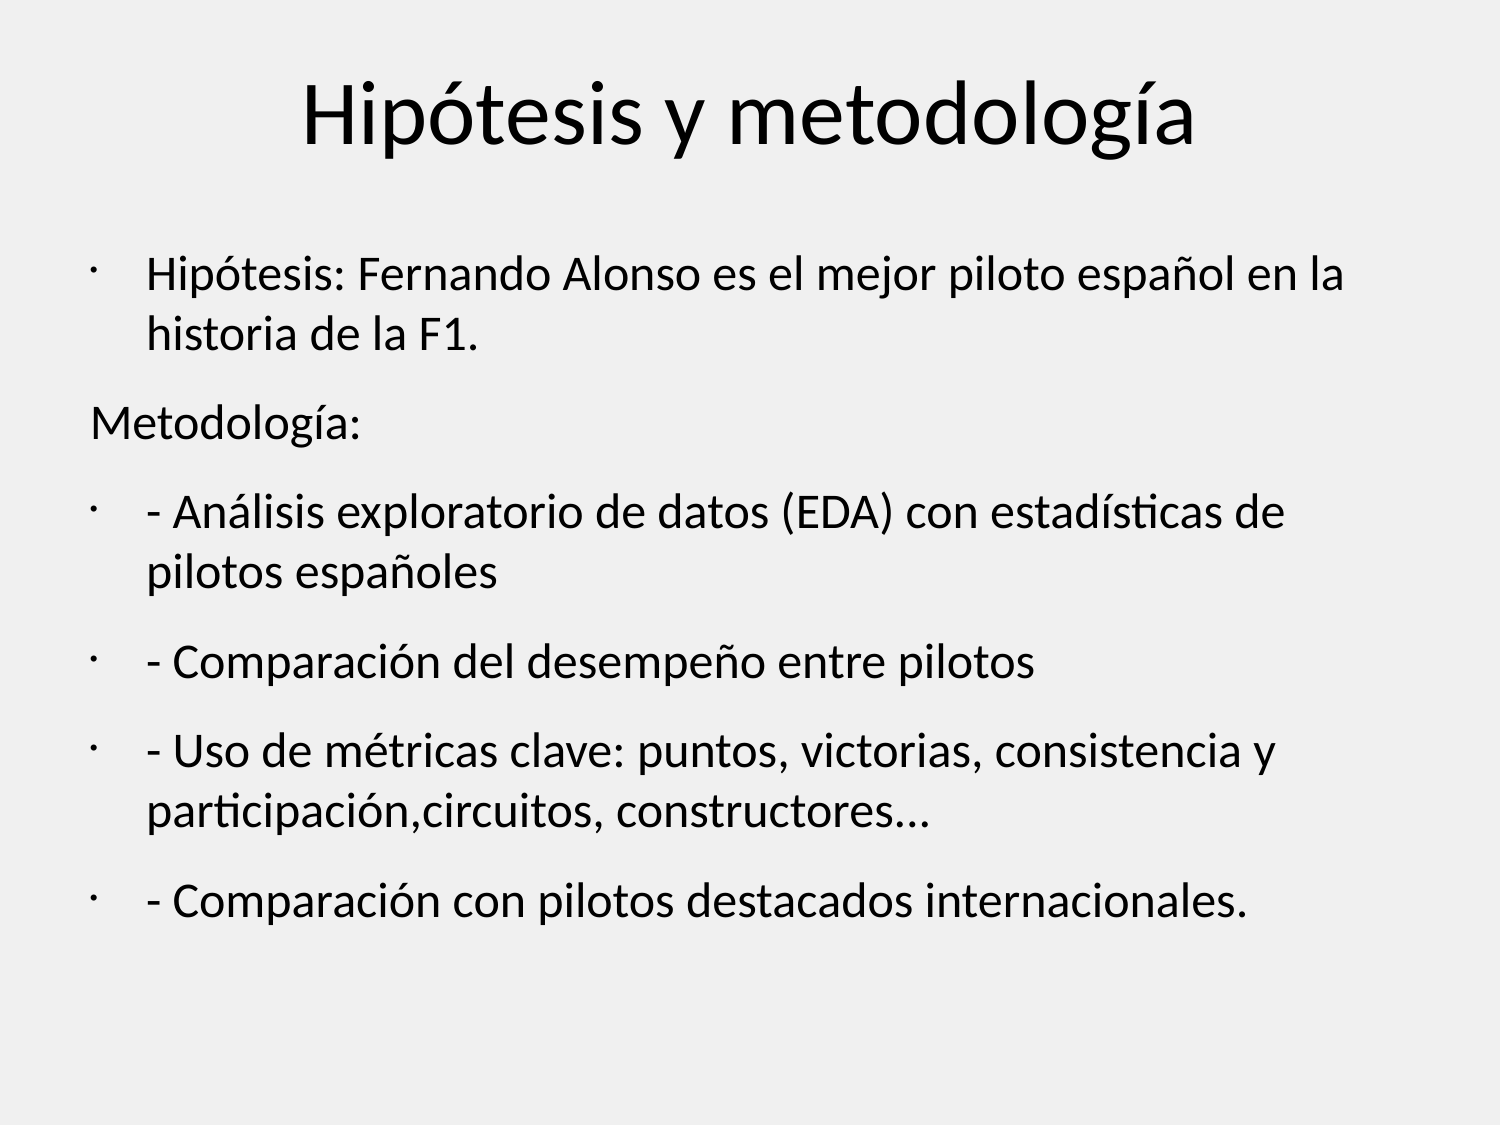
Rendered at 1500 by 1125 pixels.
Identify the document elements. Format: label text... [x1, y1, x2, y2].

title Hipótesis y metodología [75, 45, 1425, 232]
list Hipótesis: Fernando Alonso es el mejor piloto español en la historia de la F1. Metodología: - Análisis exploratorio de datos (EDA) con estadísticas de pilotos españoles - Comparación del desempeño entre pilotos - Uso de métricas clave: puntos, victorias, consistencia y participación,circuitos, constructores... - Comparación con pilotos destacados internacionales. [75, 232, 1425, 975]
